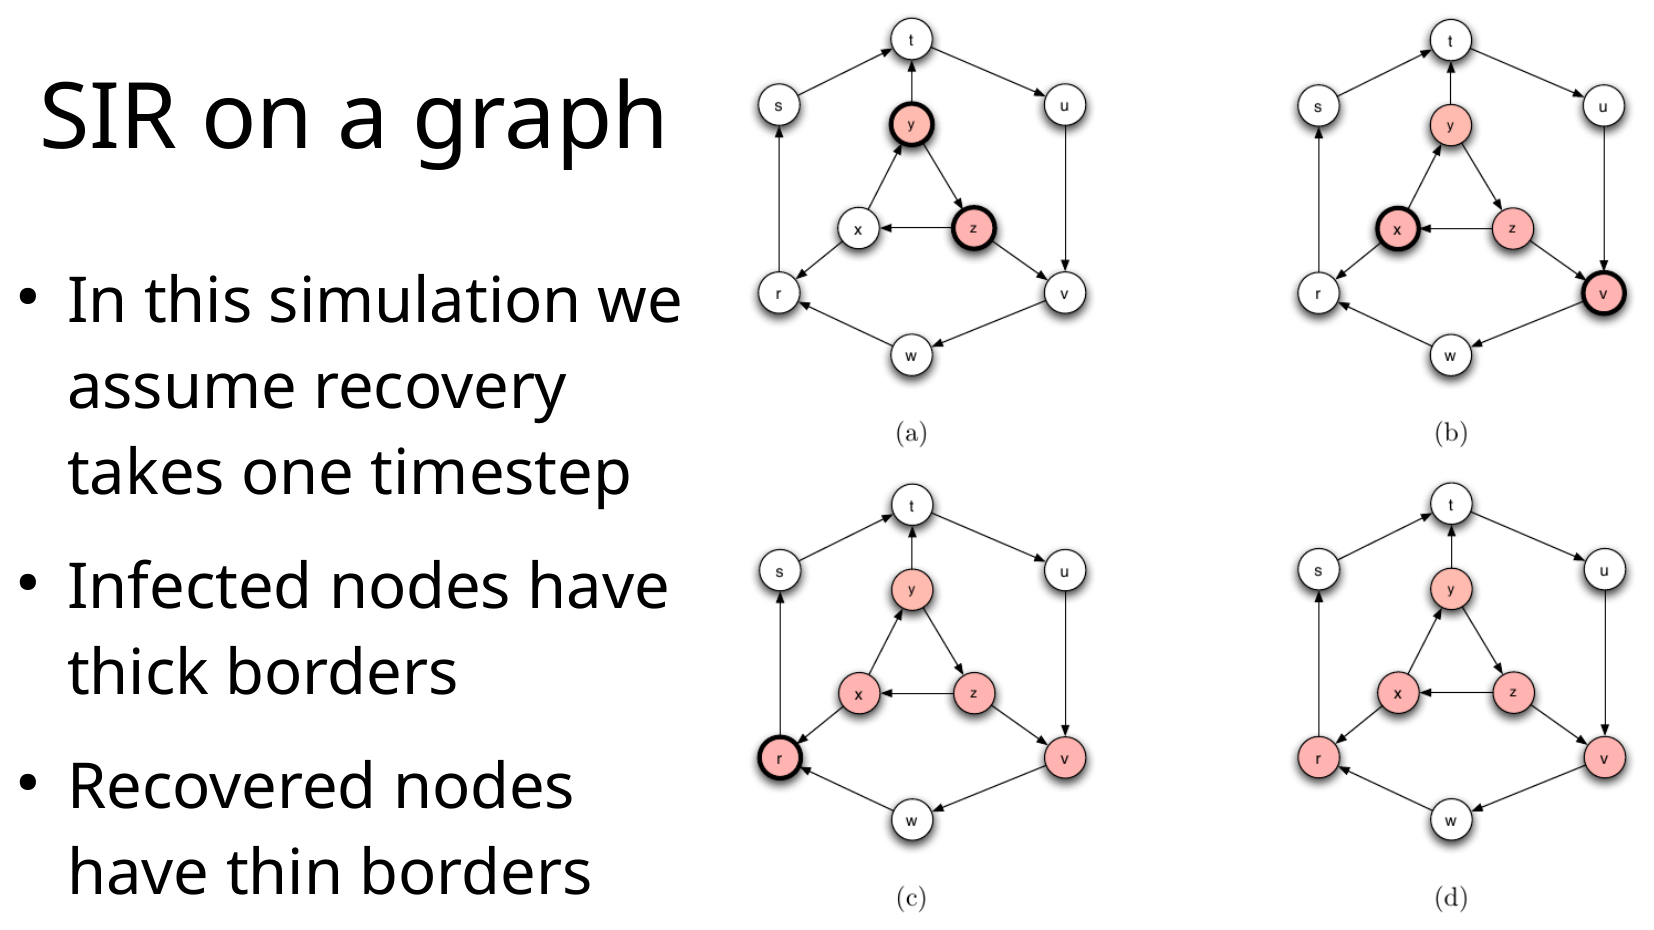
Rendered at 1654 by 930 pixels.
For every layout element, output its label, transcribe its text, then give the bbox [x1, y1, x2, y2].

title SIR on a graph [0, 1, 709, 225]
list In this simulation we assume recovery takes one timestep Infected nodes have thick borders Recovered nodes have thin borders [0, 255, 720, 916]
picture [720, 0, 1648, 930]
